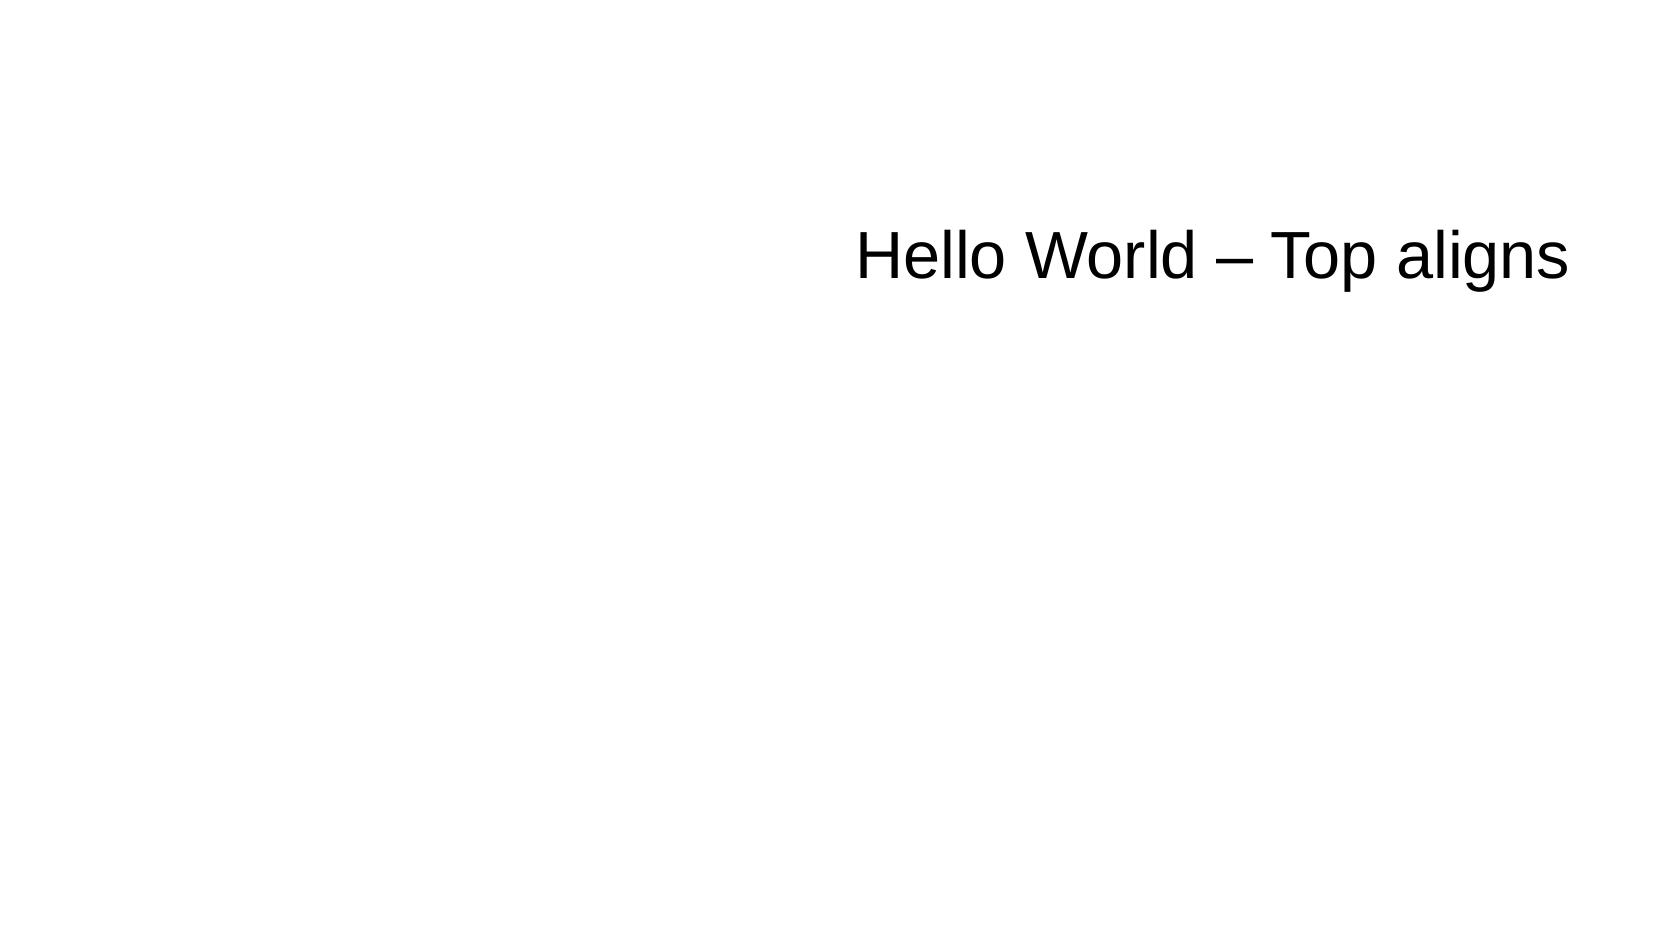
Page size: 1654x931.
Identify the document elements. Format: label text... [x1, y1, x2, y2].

list Hello World – Top aligns [82, 217, 1571, 758]
